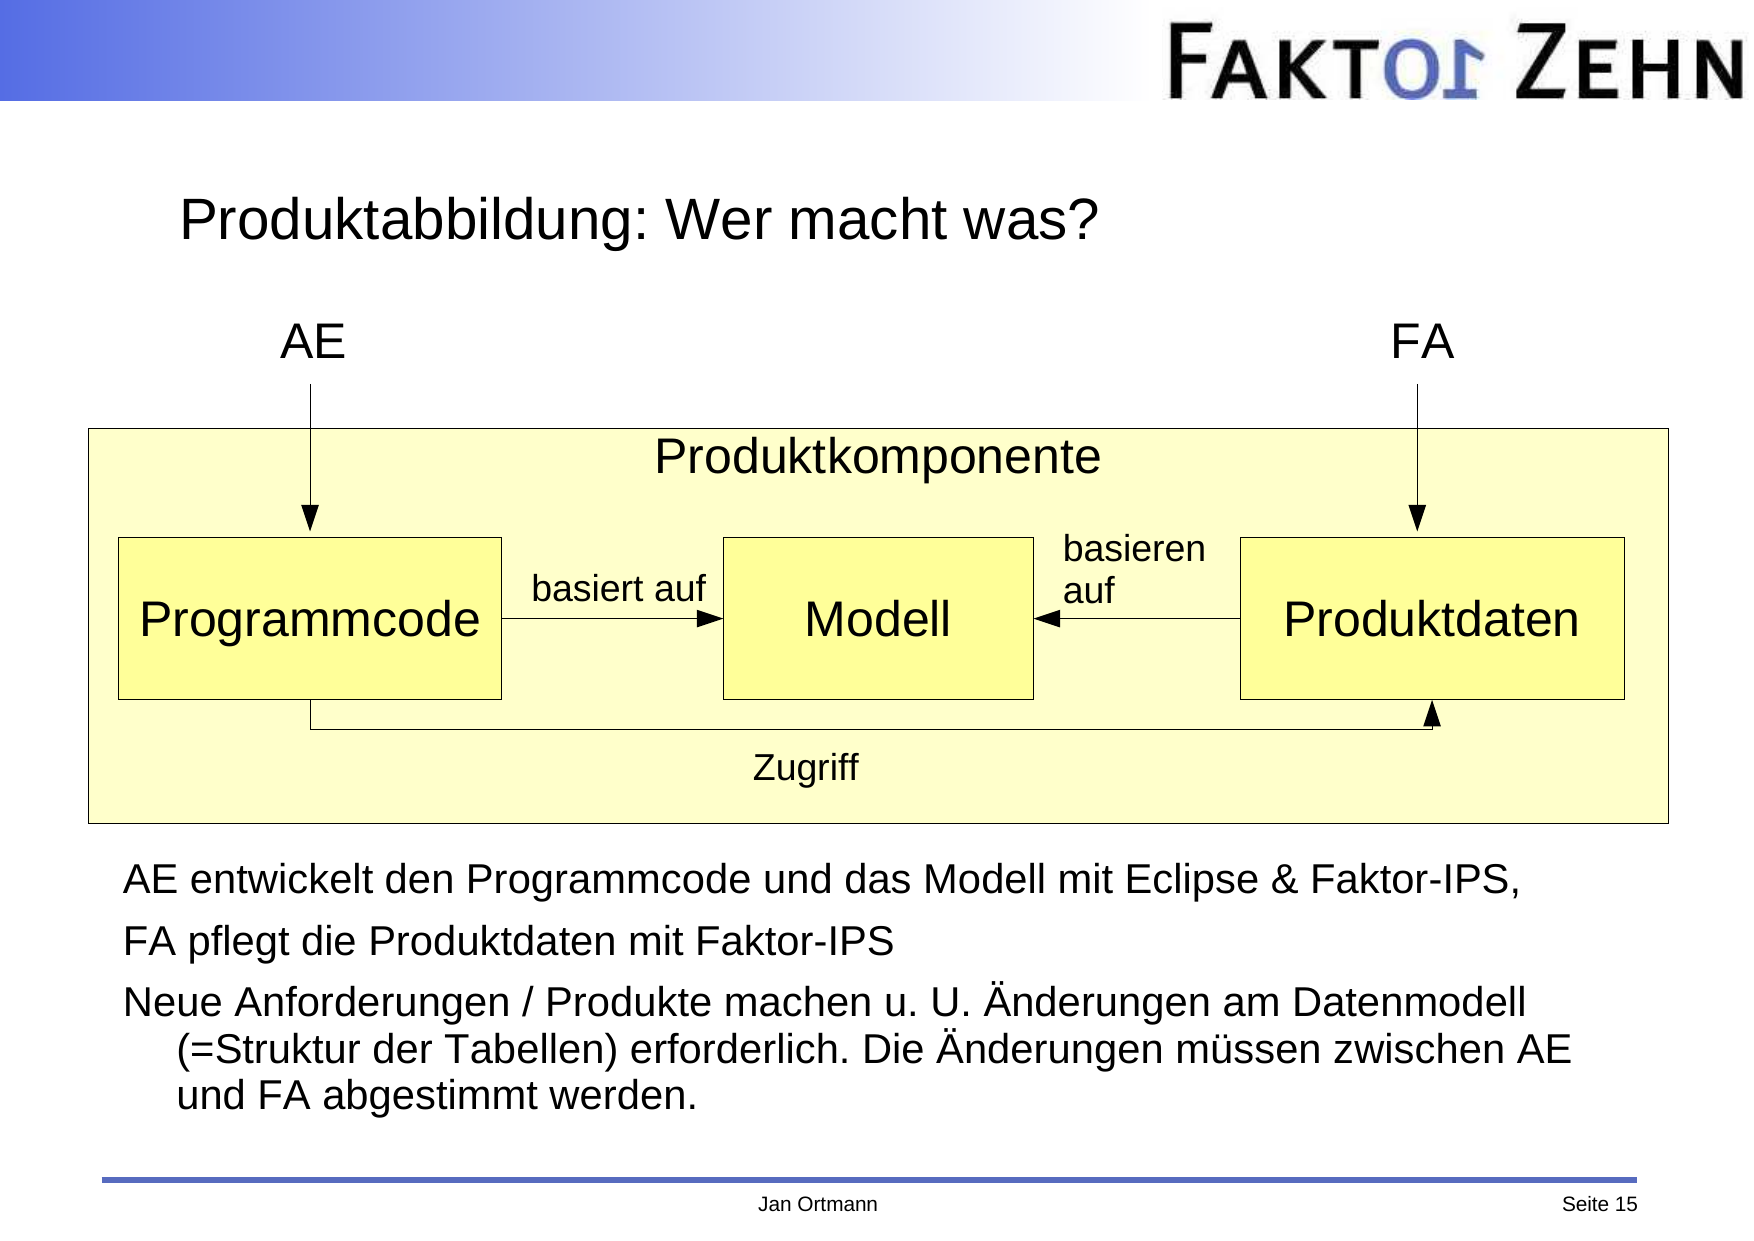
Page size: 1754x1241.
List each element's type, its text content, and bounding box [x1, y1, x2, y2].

list AE entwickelt den Programmcode und das Modell mit Eclipse & Faktor-IPS, FA pflegt die Produktdaten mit Faktor-IPS Neue Anforderungen / Produkte machen u. U. Änderungen am Datenmodell (=Struktur der Tabellen) erforderlich. Die Änderungen müssen zwischen AE und FA abgestimmt werden. [105, 856, 1654, 1123]
text_box basiert auf [531, 566, 709, 610]
text_box basieren auf [1062, 527, 1226, 612]
text_box FA [1390, 313, 1455, 370]
text_box Produktkomponente [88, 428, 1669, 824]
text_box Produktdaten [1240, 537, 1625, 700]
text_box Zugriff [752, 746, 1004, 789]
title Produktabbildung: Wer macht was? [179, 142, 1576, 296]
text_box Modell [723, 537, 1034, 700]
text_box Programmcode [118, 537, 502, 700]
text_box AE [280, 313, 348, 370]
picture [1162, 7, 1752, 100]
